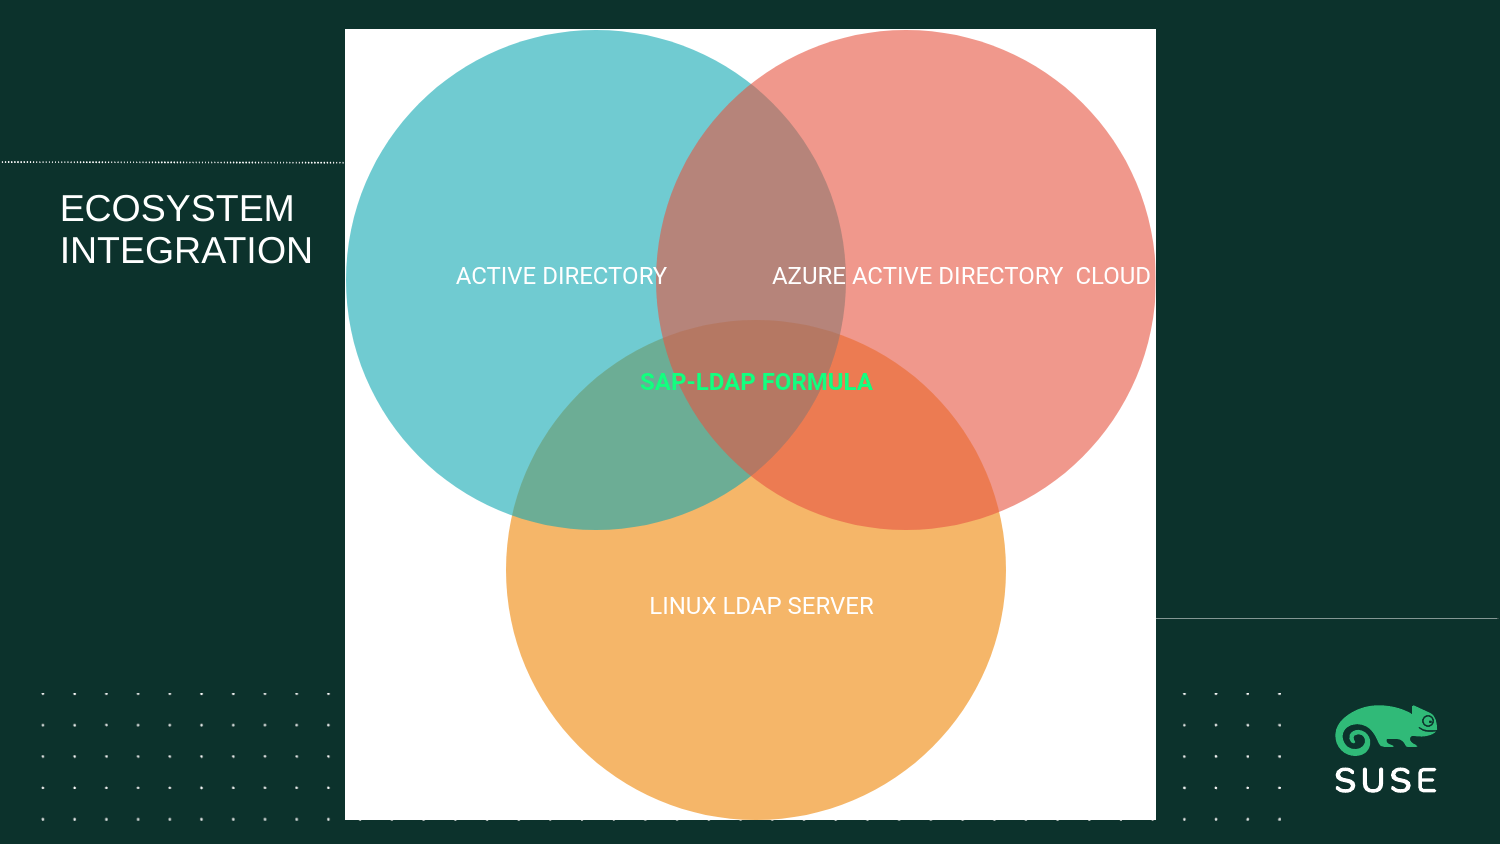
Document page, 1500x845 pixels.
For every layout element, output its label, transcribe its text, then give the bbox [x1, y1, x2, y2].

picture [0, 29, 1499, 820]
text_box ECOSYSTEM INTEGRATION [45, 180, 346, 321]
